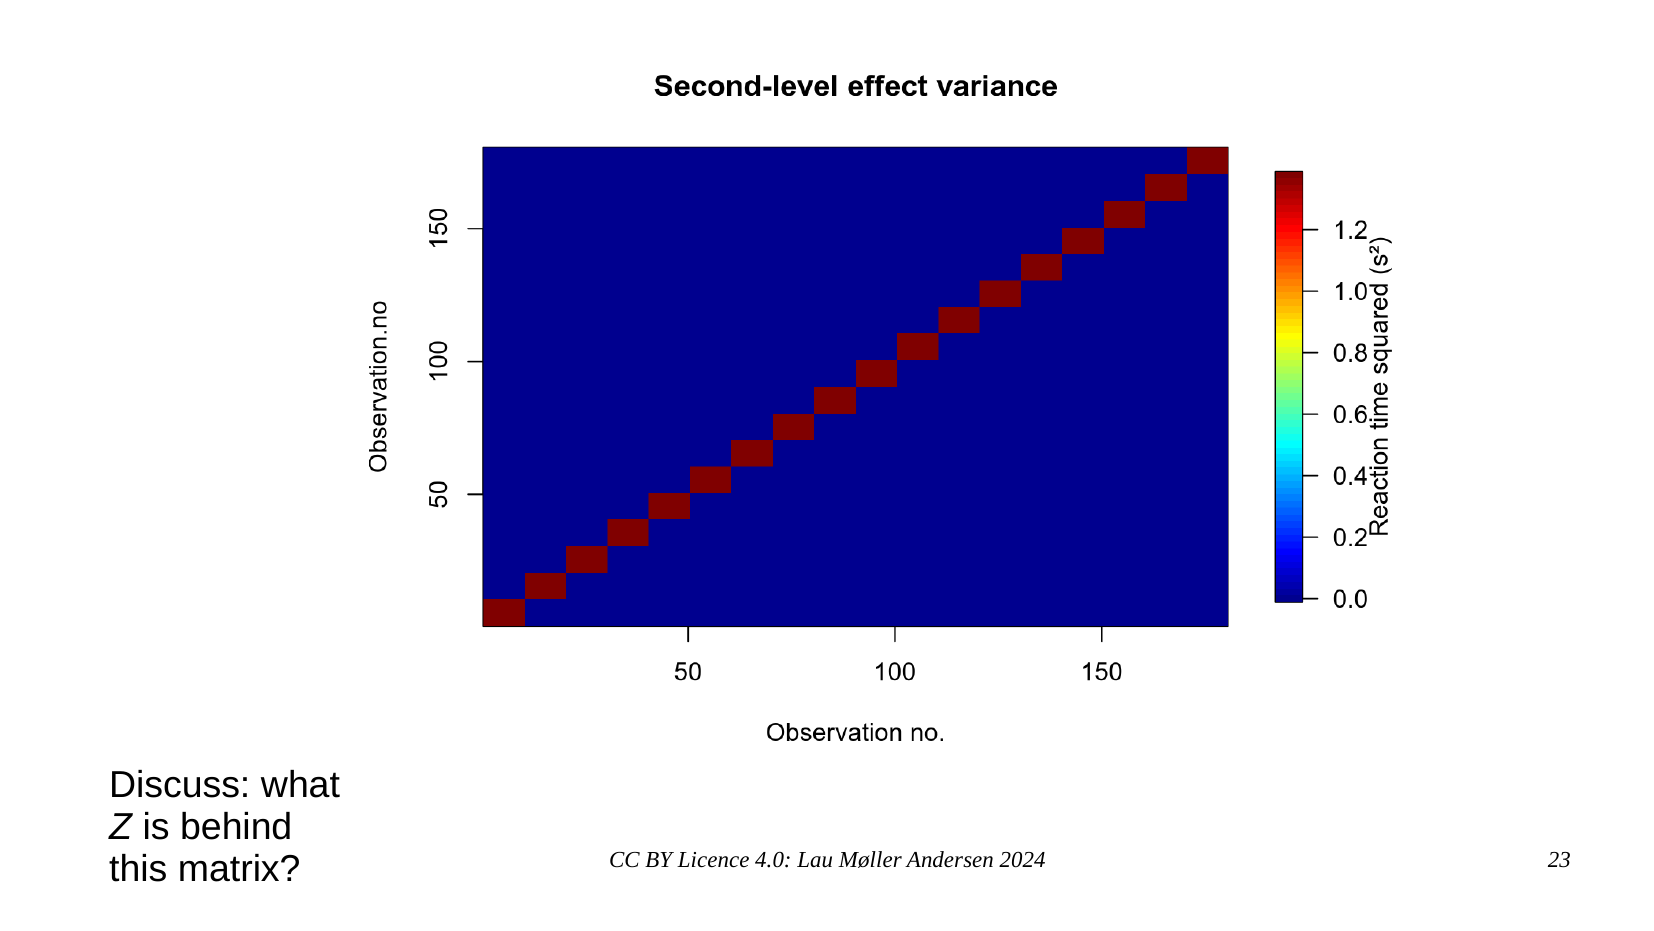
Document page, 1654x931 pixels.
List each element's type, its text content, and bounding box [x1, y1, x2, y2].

picture [359, 23, 1418, 780]
text_box Discuss: what Z is behind this matrix? [94, 755, 367, 897]
